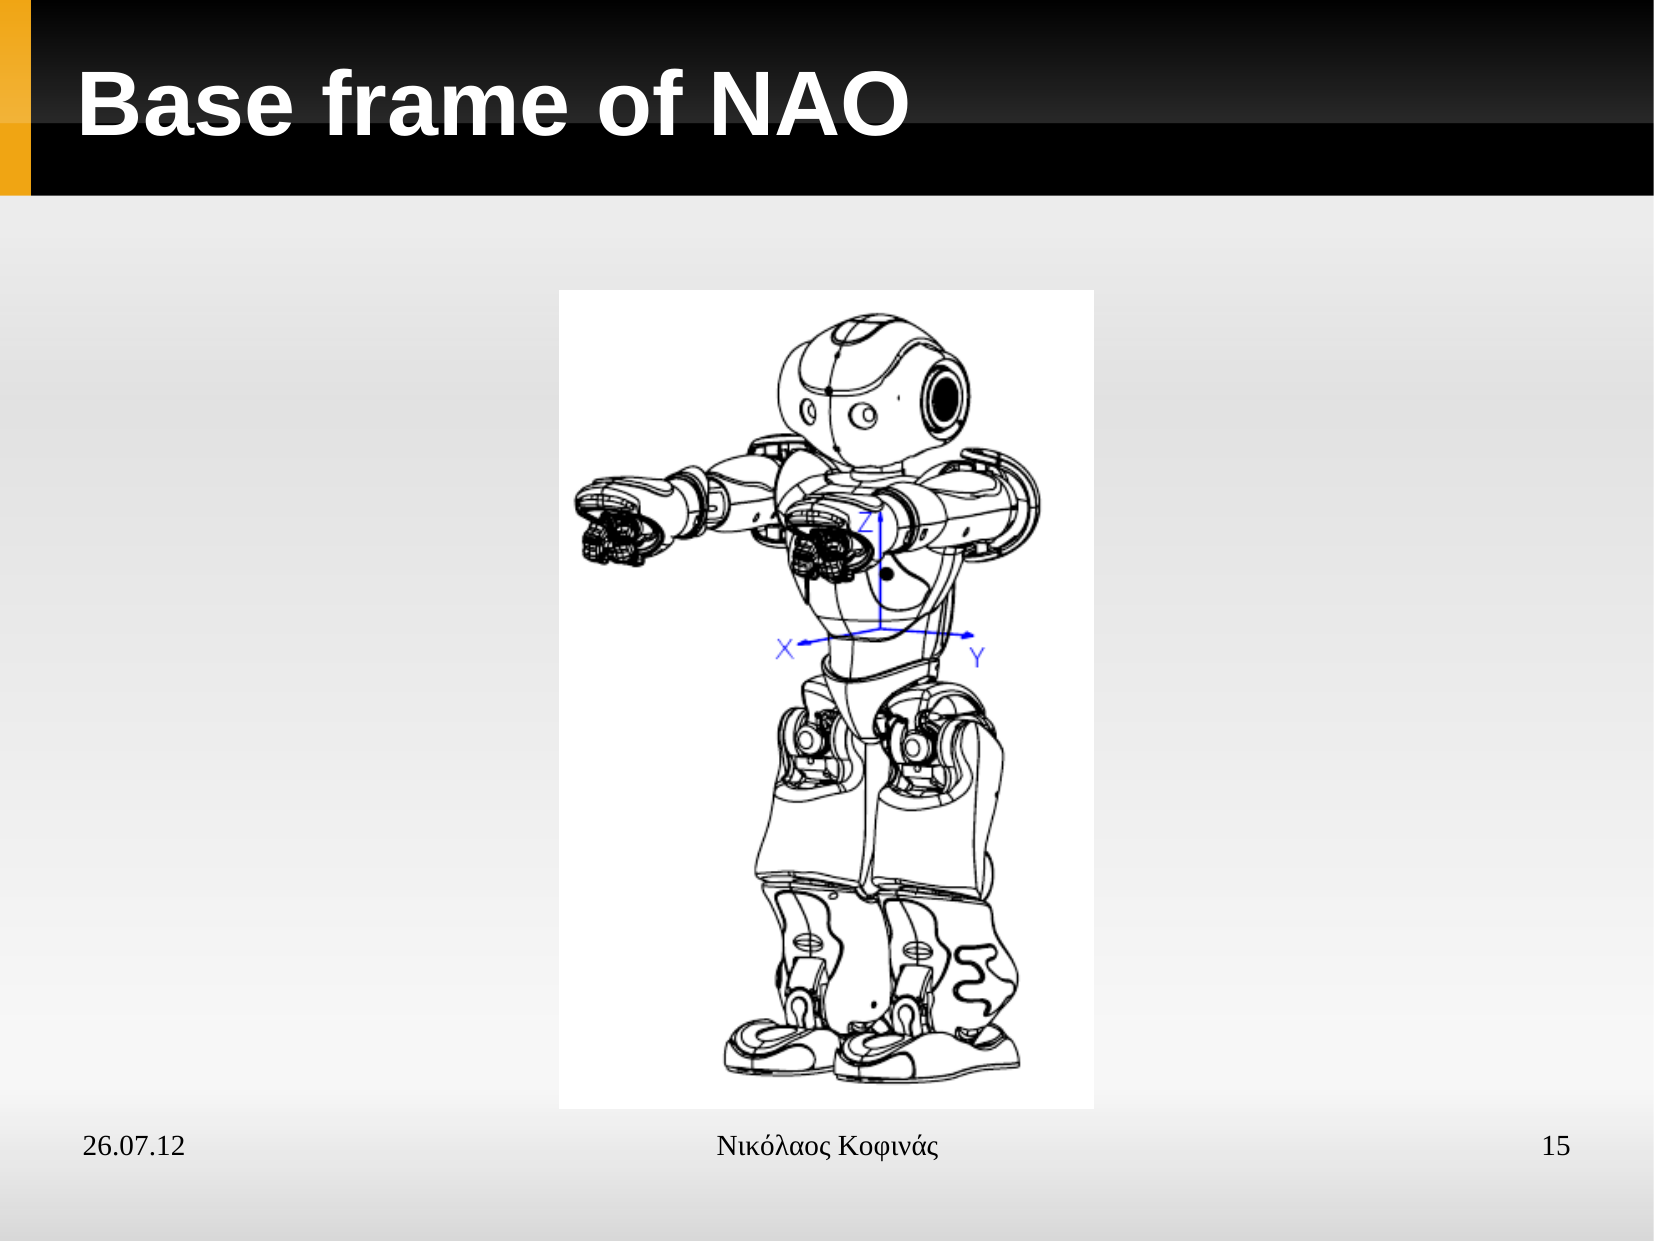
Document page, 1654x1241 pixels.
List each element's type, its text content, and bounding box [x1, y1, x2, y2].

title Base frame of NAO [76, 0, 1565, 208]
picture [0, 0, 1654, 1241]
